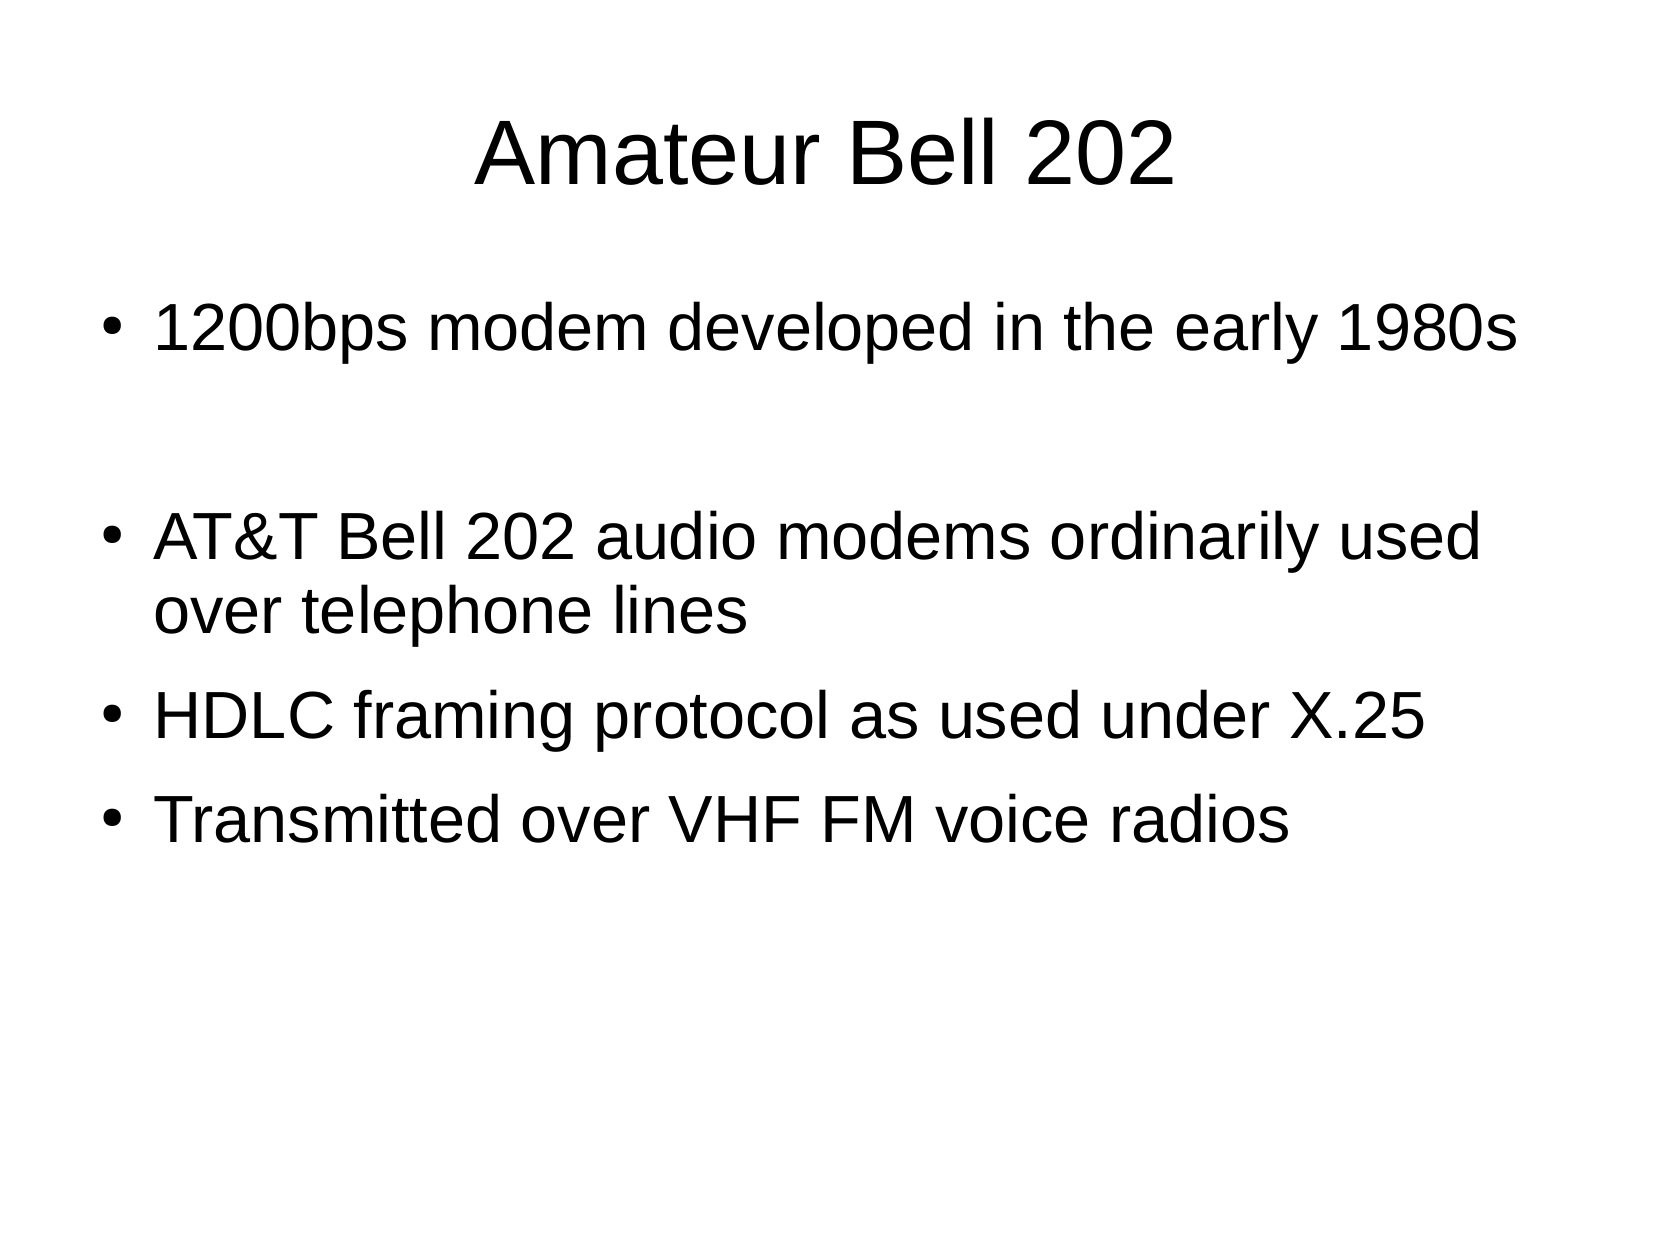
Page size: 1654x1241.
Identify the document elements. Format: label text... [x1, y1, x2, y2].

title Amateur Bell 202 [82, 49, 1571, 257]
list 1200bps modem developed in the early 1980s AT&T Bell 202 audio modems ordinarily used over telephone lines HDLC framing protocol as used under X.25 Transmitted over VHF FM voice radios [82, 290, 1571, 1010]
